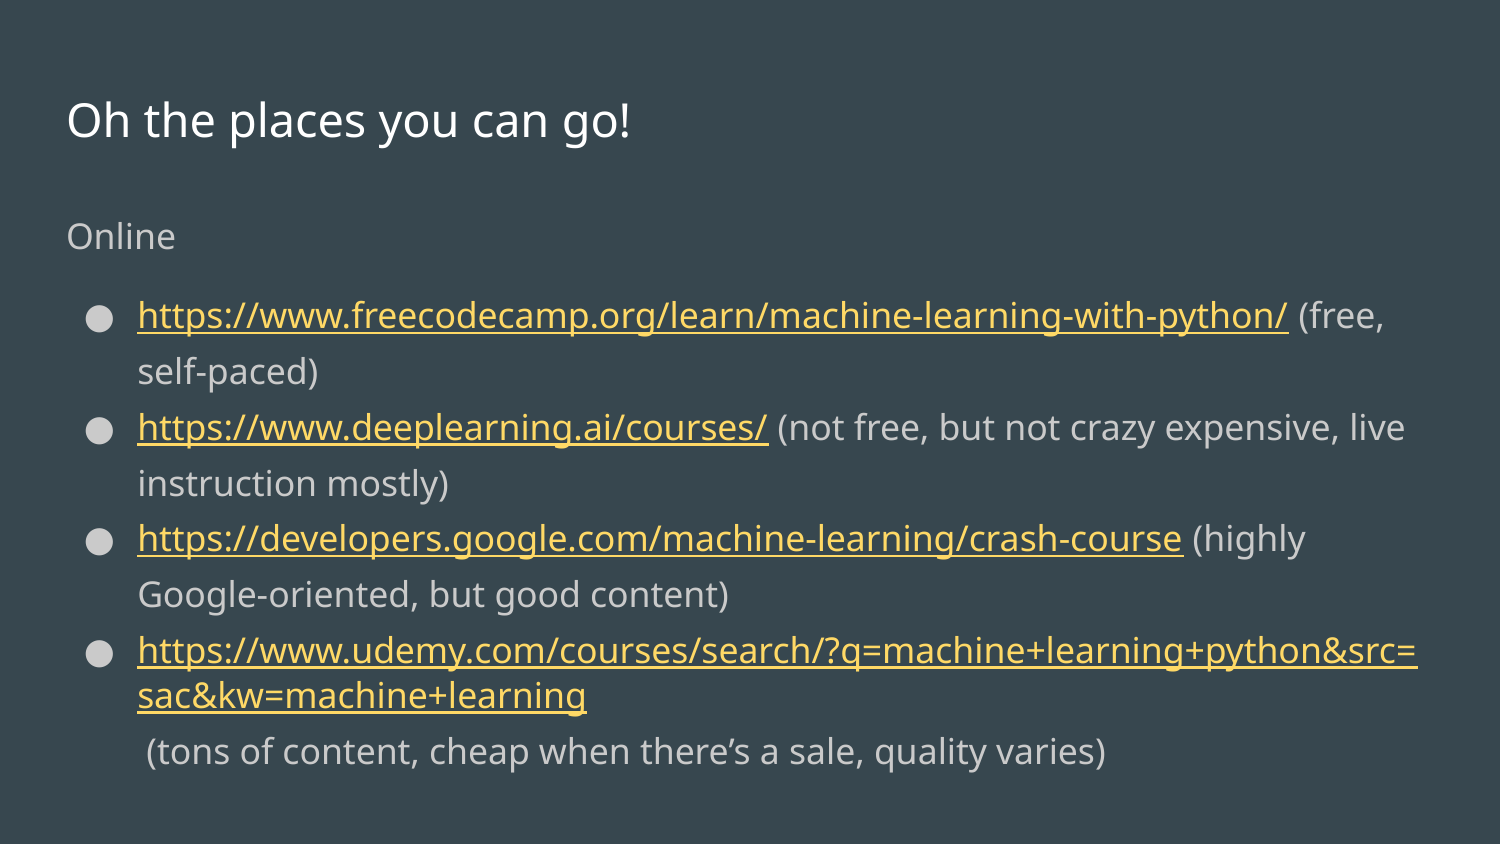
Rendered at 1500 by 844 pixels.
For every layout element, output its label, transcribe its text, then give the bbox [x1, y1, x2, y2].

list Online https://www.freecodecamp.org/learn/machine-learning-with-python/ (free, self-paced) https://www.deeplearning.ai/courses/ (not free, but not crazy expensive, live instruction mostly) https://developers.google.com/machine-learning/crash-course (highly Google-oriented, but good content) https://www.udemy.com/courses/search/?q=machine+learning+python&src=sac&kw=machine+learning (tons of content, cheap when there’s a sale, quality varies) [51, 189, 1449, 750]
title Oh the places you can go! [51, 72, 1449, 167]
